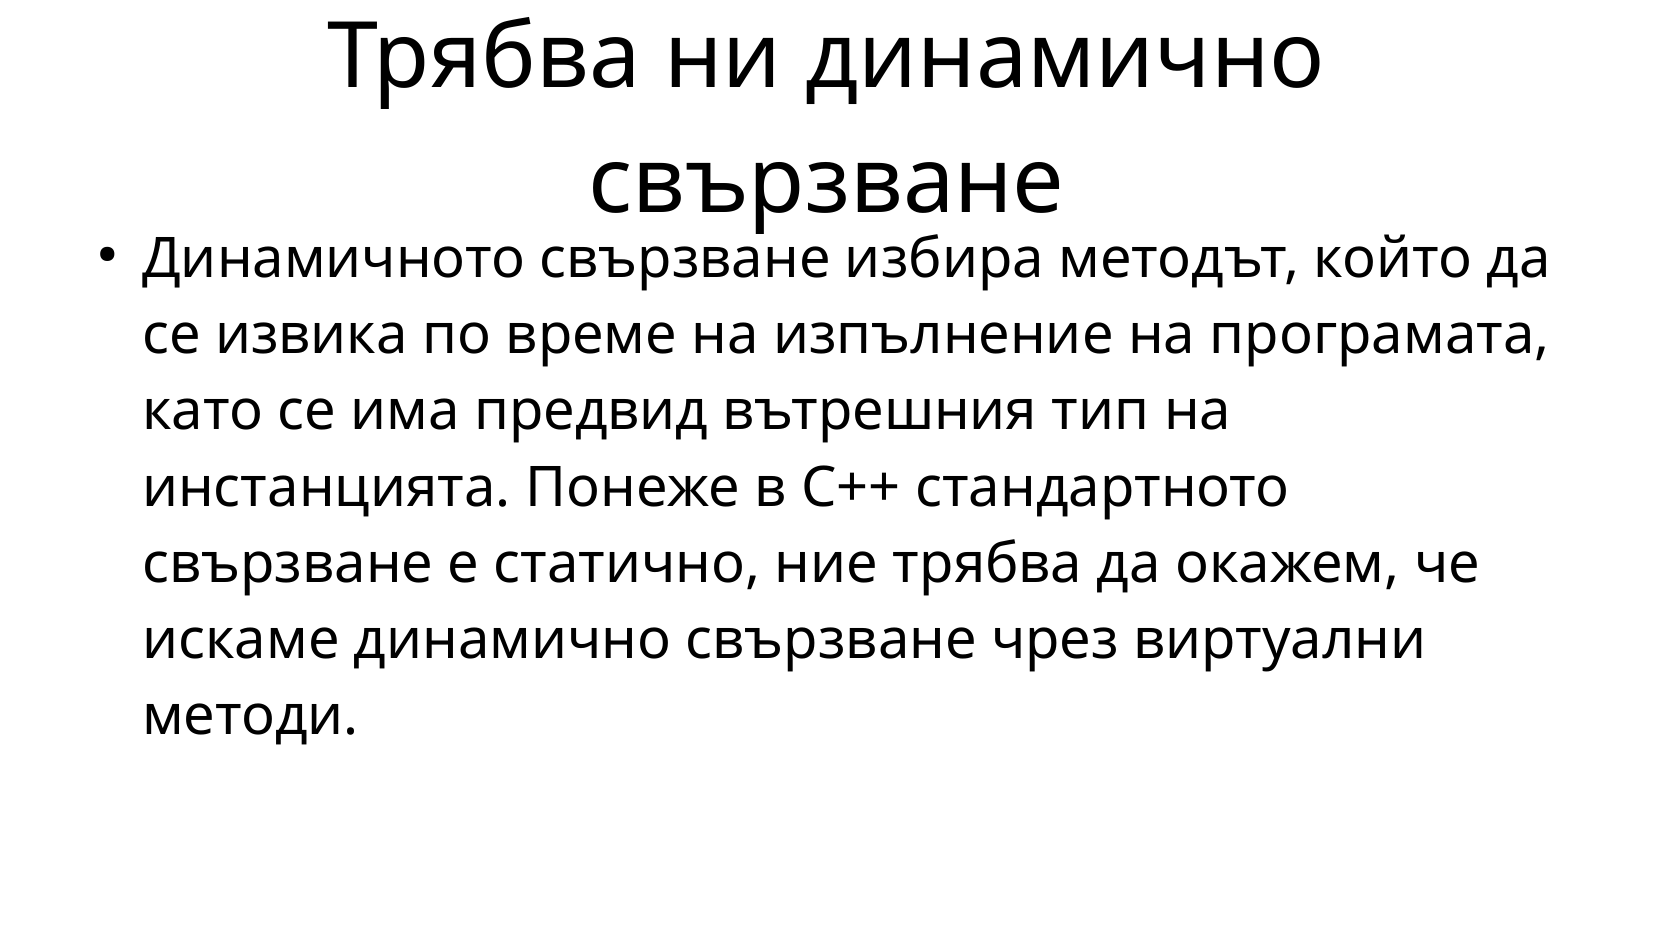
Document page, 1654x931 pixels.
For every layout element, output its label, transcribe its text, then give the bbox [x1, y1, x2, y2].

list Динамичното свързване избира методът, който да се извика по време на изпълнение на програмата, като се има предвид вътрешния тип на инстанцията. Понеже в C++ стандартното свързване е статично, ние трябва да окажем, че искаме динамично свързване чрез виртуални методи. [82, 217, 1571, 758]
title Трябва ни динамично свързване [82, 37, 1571, 193]
